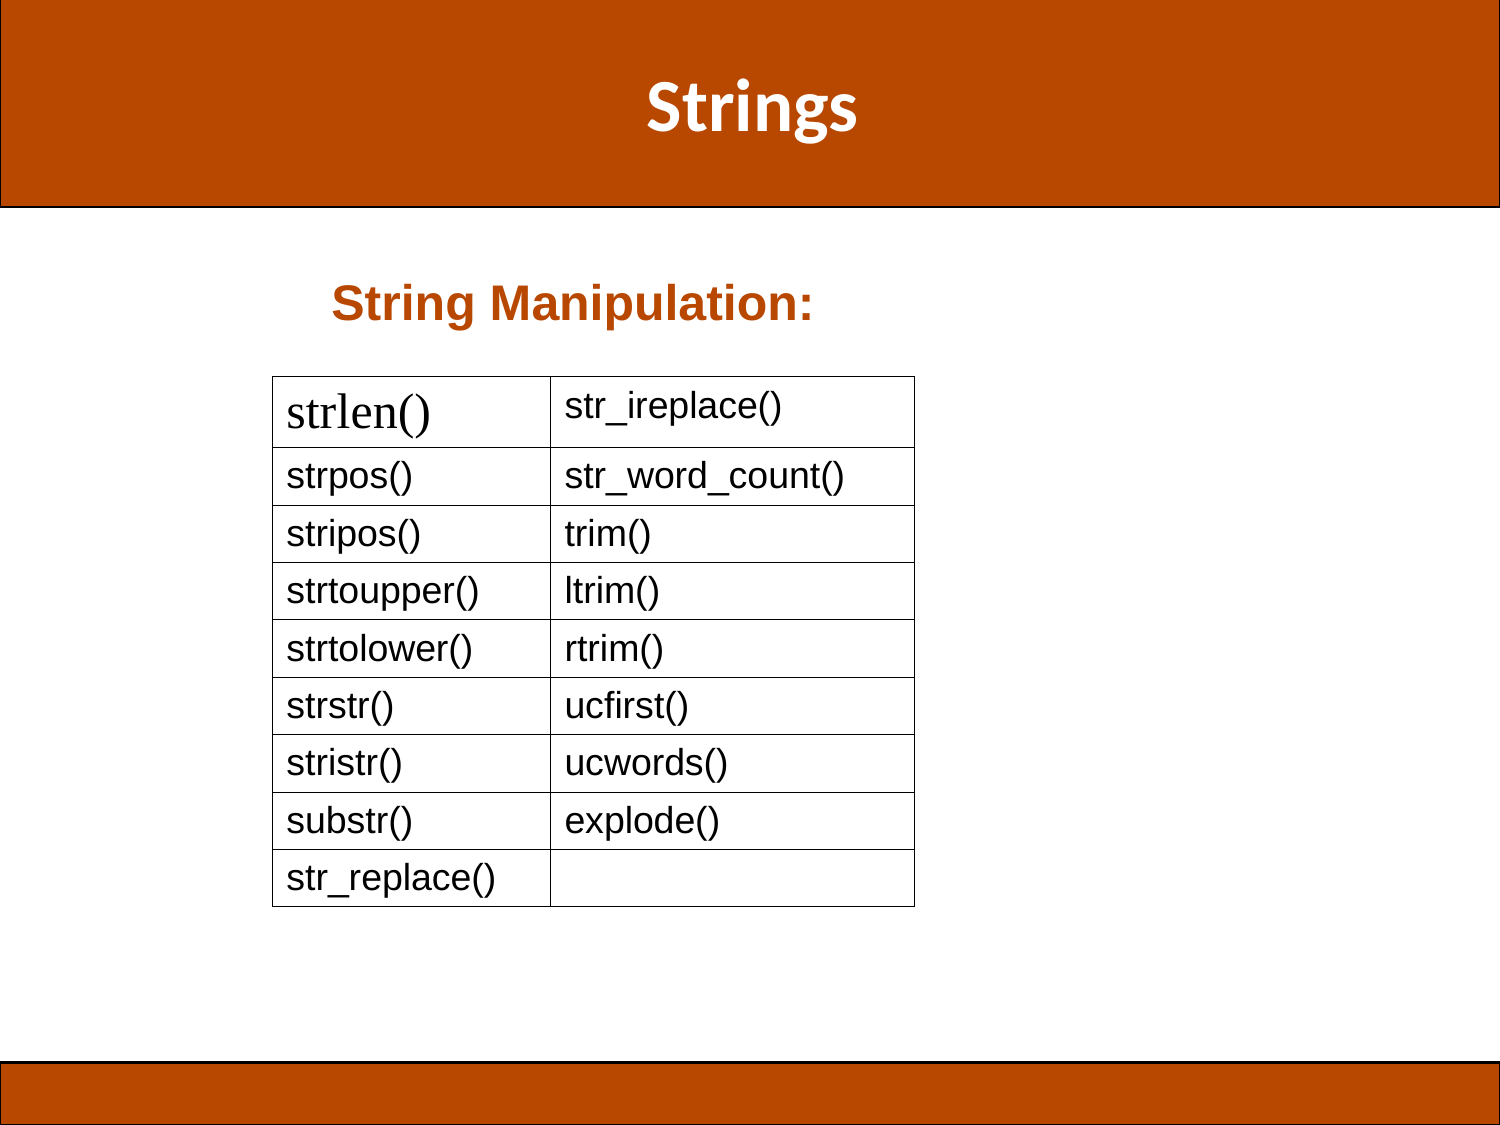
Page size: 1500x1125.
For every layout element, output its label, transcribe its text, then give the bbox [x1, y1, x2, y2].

table_cell trim() [551, 506, 914, 562]
list String Manipulation: [276, 206, 1040, 648]
table_header str_ireplace() [551, 377, 914, 447]
table_cell stristr() [273, 735, 550, 792]
table_cell strstr() [273, 678, 550, 734]
table_cell strtolower() [273, 620, 550, 677]
table_cell str_word_count() [551, 448, 914, 505]
table_cell [551, 850, 914, 906]
table_cell explode() [551, 793, 914, 849]
table_cell str_replace() [273, 850, 550, 906]
table_header strlen() [273, 377, 550, 447]
table_cell strtoupper() [273, 563, 550, 619]
text_box Strings [295, 66, 1211, 154]
table_cell stripos() [273, 506, 550, 562]
table_cell substr() [273, 793, 550, 849]
table_cell strpos() [273, 448, 550, 505]
table_cell ucwords() [551, 735, 914, 792]
table_cell ucfirst() [551, 678, 914, 734]
table_cell rtrim() [551, 620, 914, 677]
table_cell ltrim() [551, 563, 914, 619]
